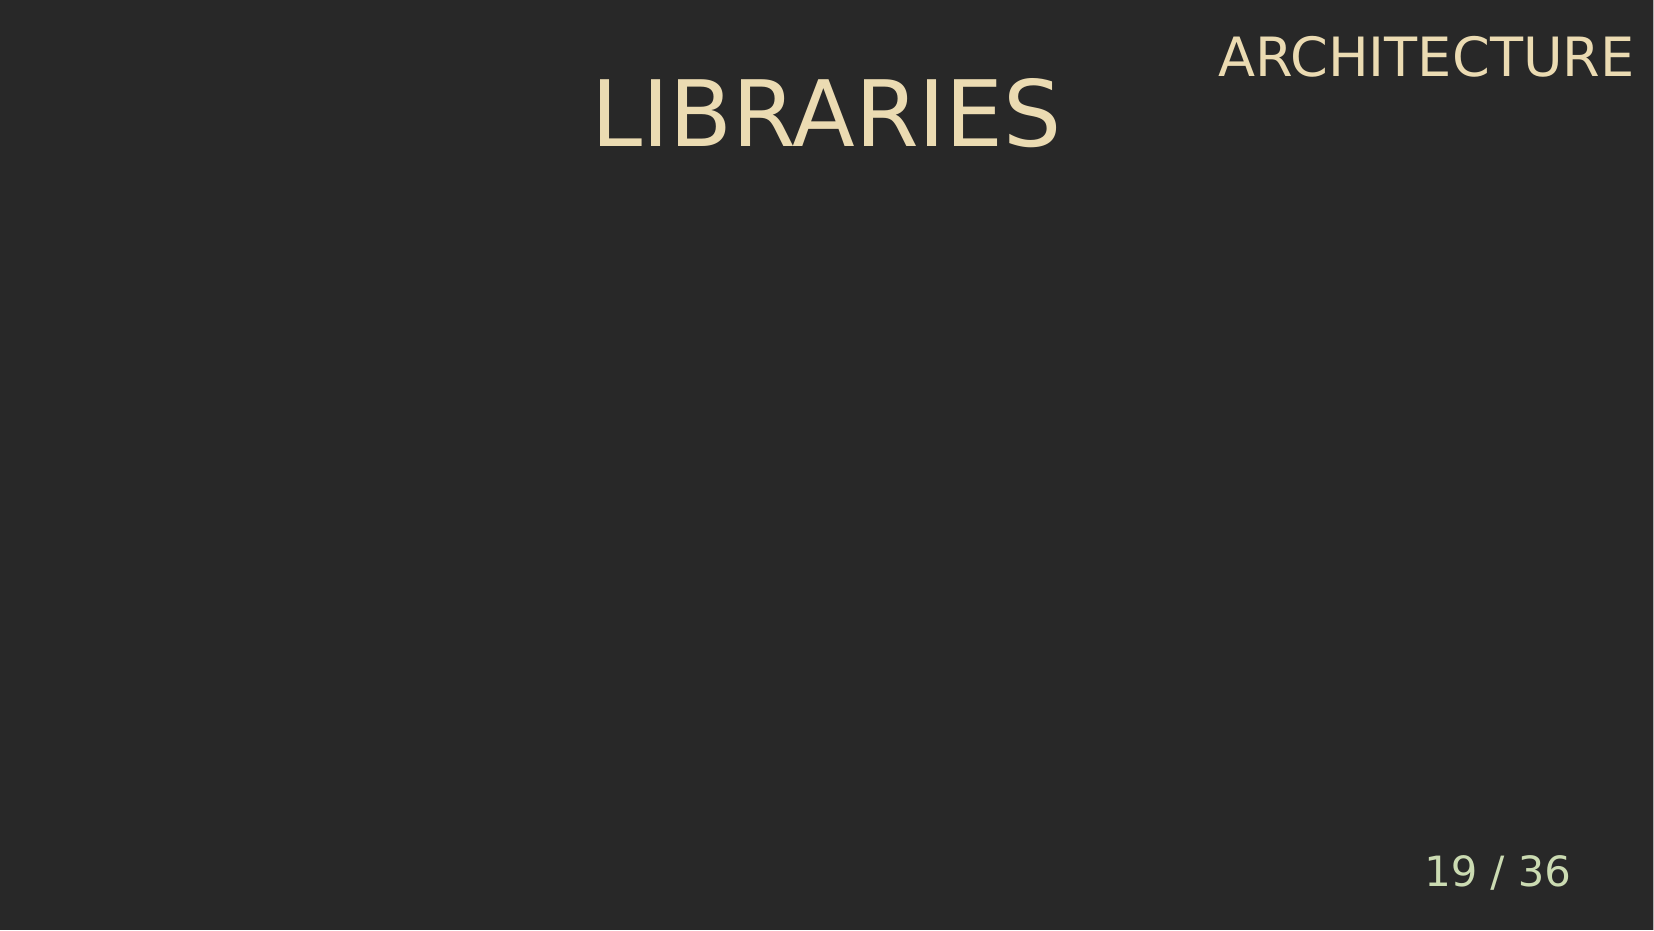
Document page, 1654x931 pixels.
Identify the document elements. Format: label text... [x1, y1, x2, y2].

title LIBRARIES [82, 37, 1571, 193]
text_box ARCHITECTURE [1200, 18, 1651, 97]
